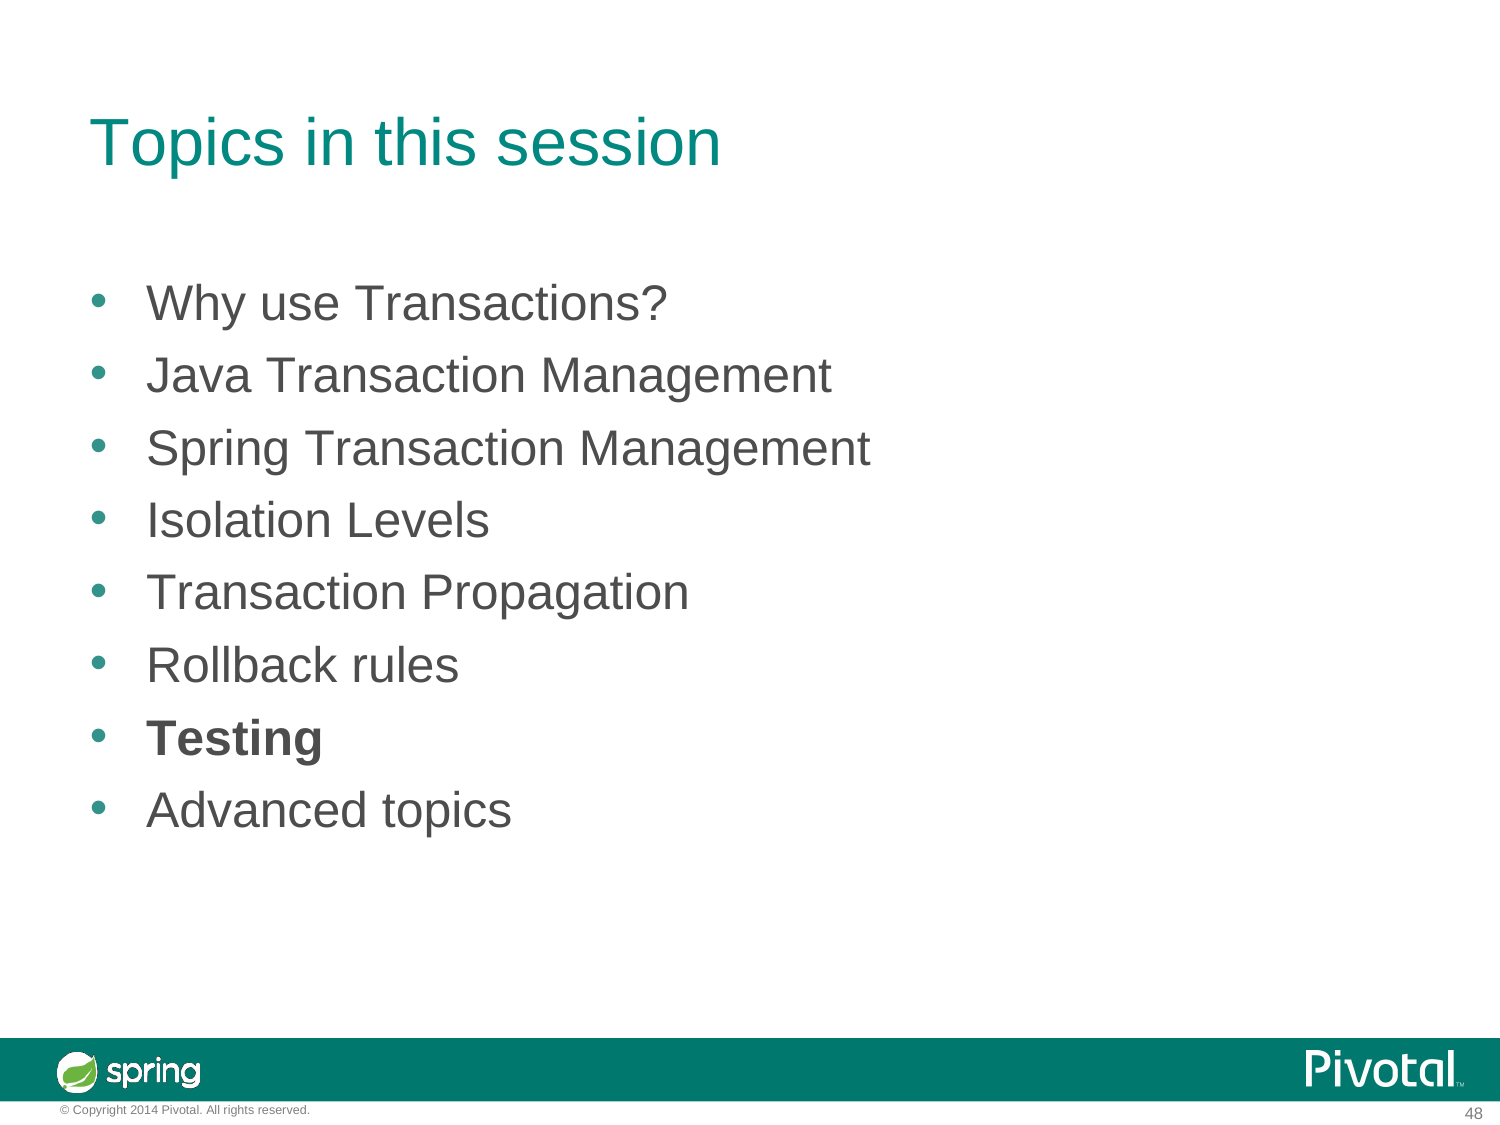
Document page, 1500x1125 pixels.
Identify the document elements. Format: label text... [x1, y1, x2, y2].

title Topics in this session [75, 44, 1426, 233]
picture [1306, 1050, 1464, 1087]
list Why use Transactions? Java Transaction Management Spring Transaction Management Isolation Levels Transaction Propagation Rollback rules Testing Advanced topics [75, 262, 1426, 846]
picture [32, 1041, 210, 1103]
